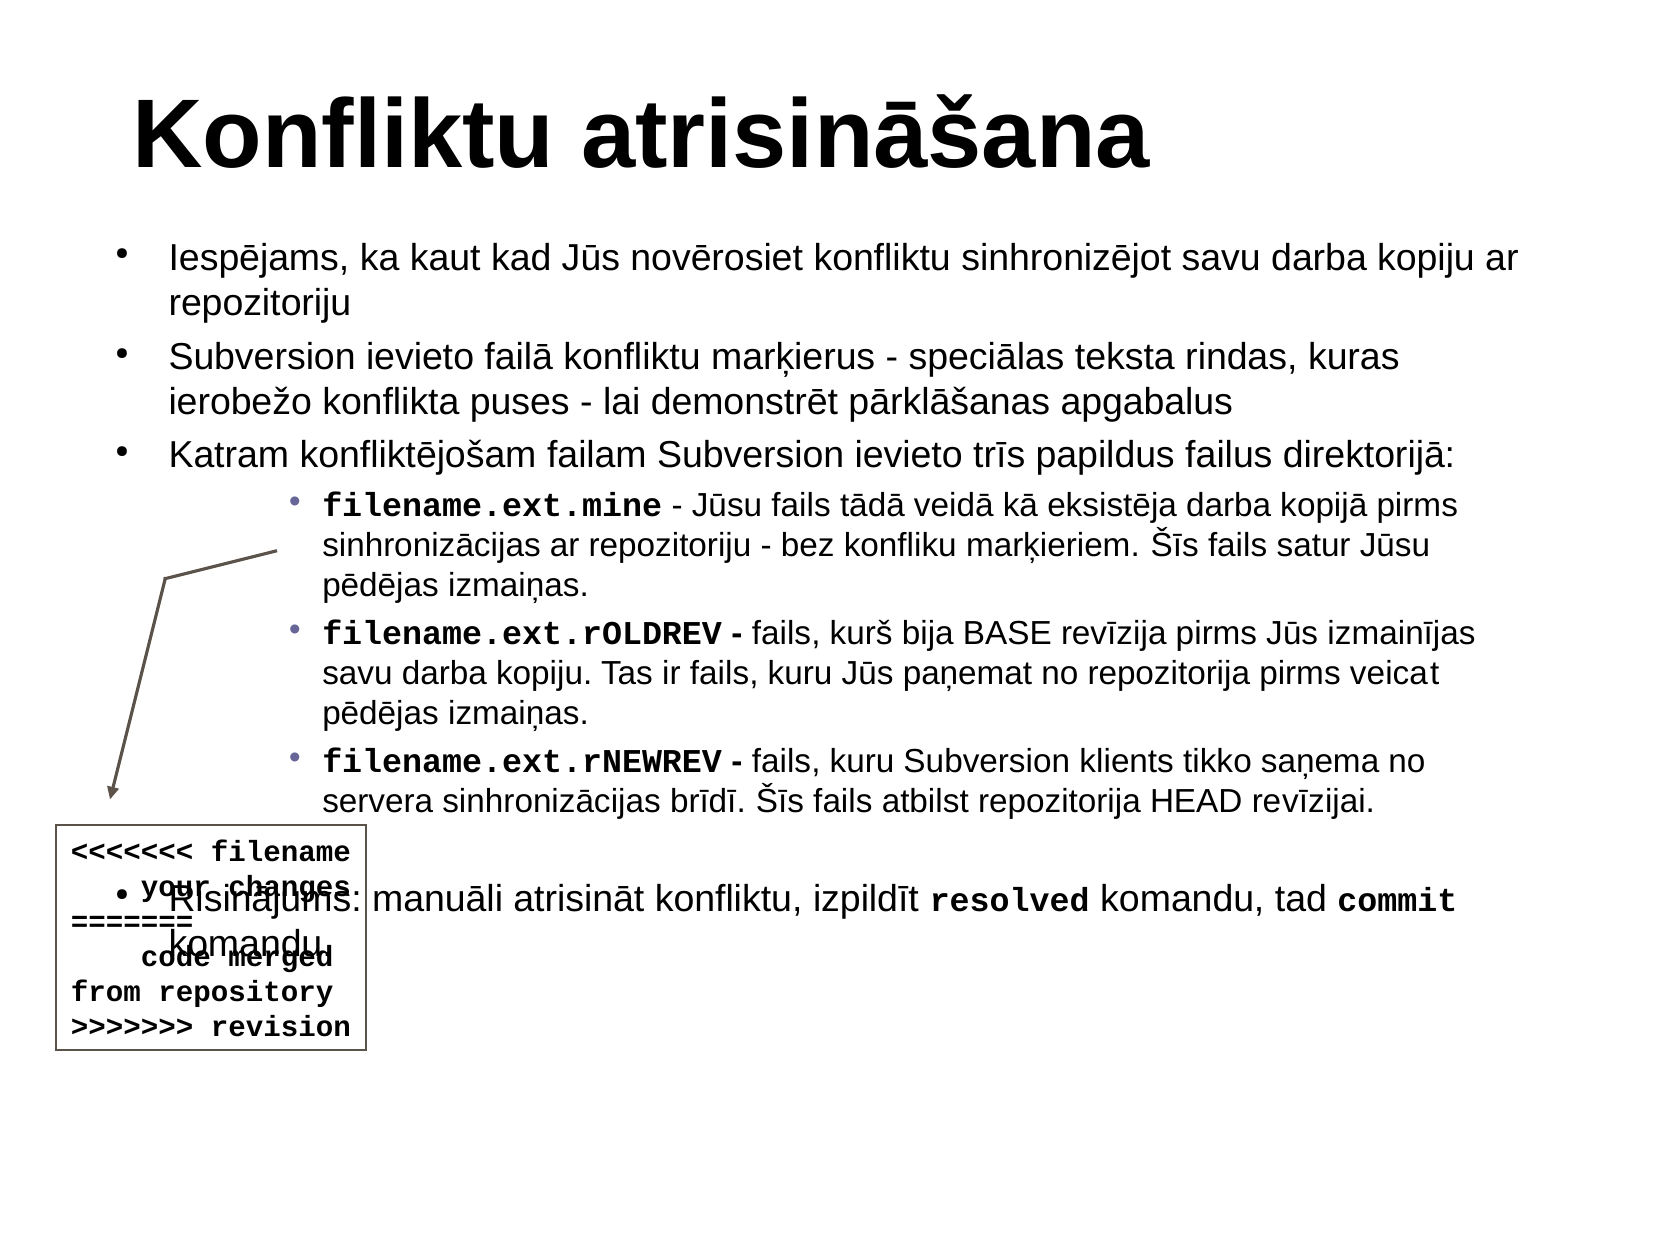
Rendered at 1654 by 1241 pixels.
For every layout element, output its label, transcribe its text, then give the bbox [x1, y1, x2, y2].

list Iespējams, ka kaut kad Jūs novērosiet konfliktu sinhronizējot savu darba kopiju ar repozitoriju Subversion ievieto failā konfliktu marķierus - speciālas teksta rindas, kuras ierobežo konflikta puses - lai demonstrēt pārklāšanas apgabalus Katram konfliktējošam failam Subversion ievieto trīs papildus failus direktorijā: filename.ext.mine - Jūsu fails tādā veidā kā eksistēja darba kopijā pirms sinhronizācijas ar repozitoriju - bez konfliku marķieriem. Šīs fails satur Jūsu pēdējas izmaiņas. filename.ext.rOLDREV - fails, kurš bija BASE revīzija pirms Jūs izmainījas savu darba kopiju. Tas ir fails, kuru Jūs paņemat no repozitorija pirms veicat pēdējas izmaiņas. filename.ext.rNEWREV - fails, kuru Subversion klients tikko saņema no servera sinhronizācijas brīdī. Šīs fails atbilst repozitorija HEAD revīzijai. Risinājums: manuāli atrisināt konfliktu, izpildīt resolved komandu, tad commit komandu. [82, 225, 1538, 1186]
text_box <<<<<<< filename your changes ======= code merged from repository >>>>>>> revision [56, 825, 366, 1051]
title Konfliktu atrisināšana [82, 49, 1571, 196]
